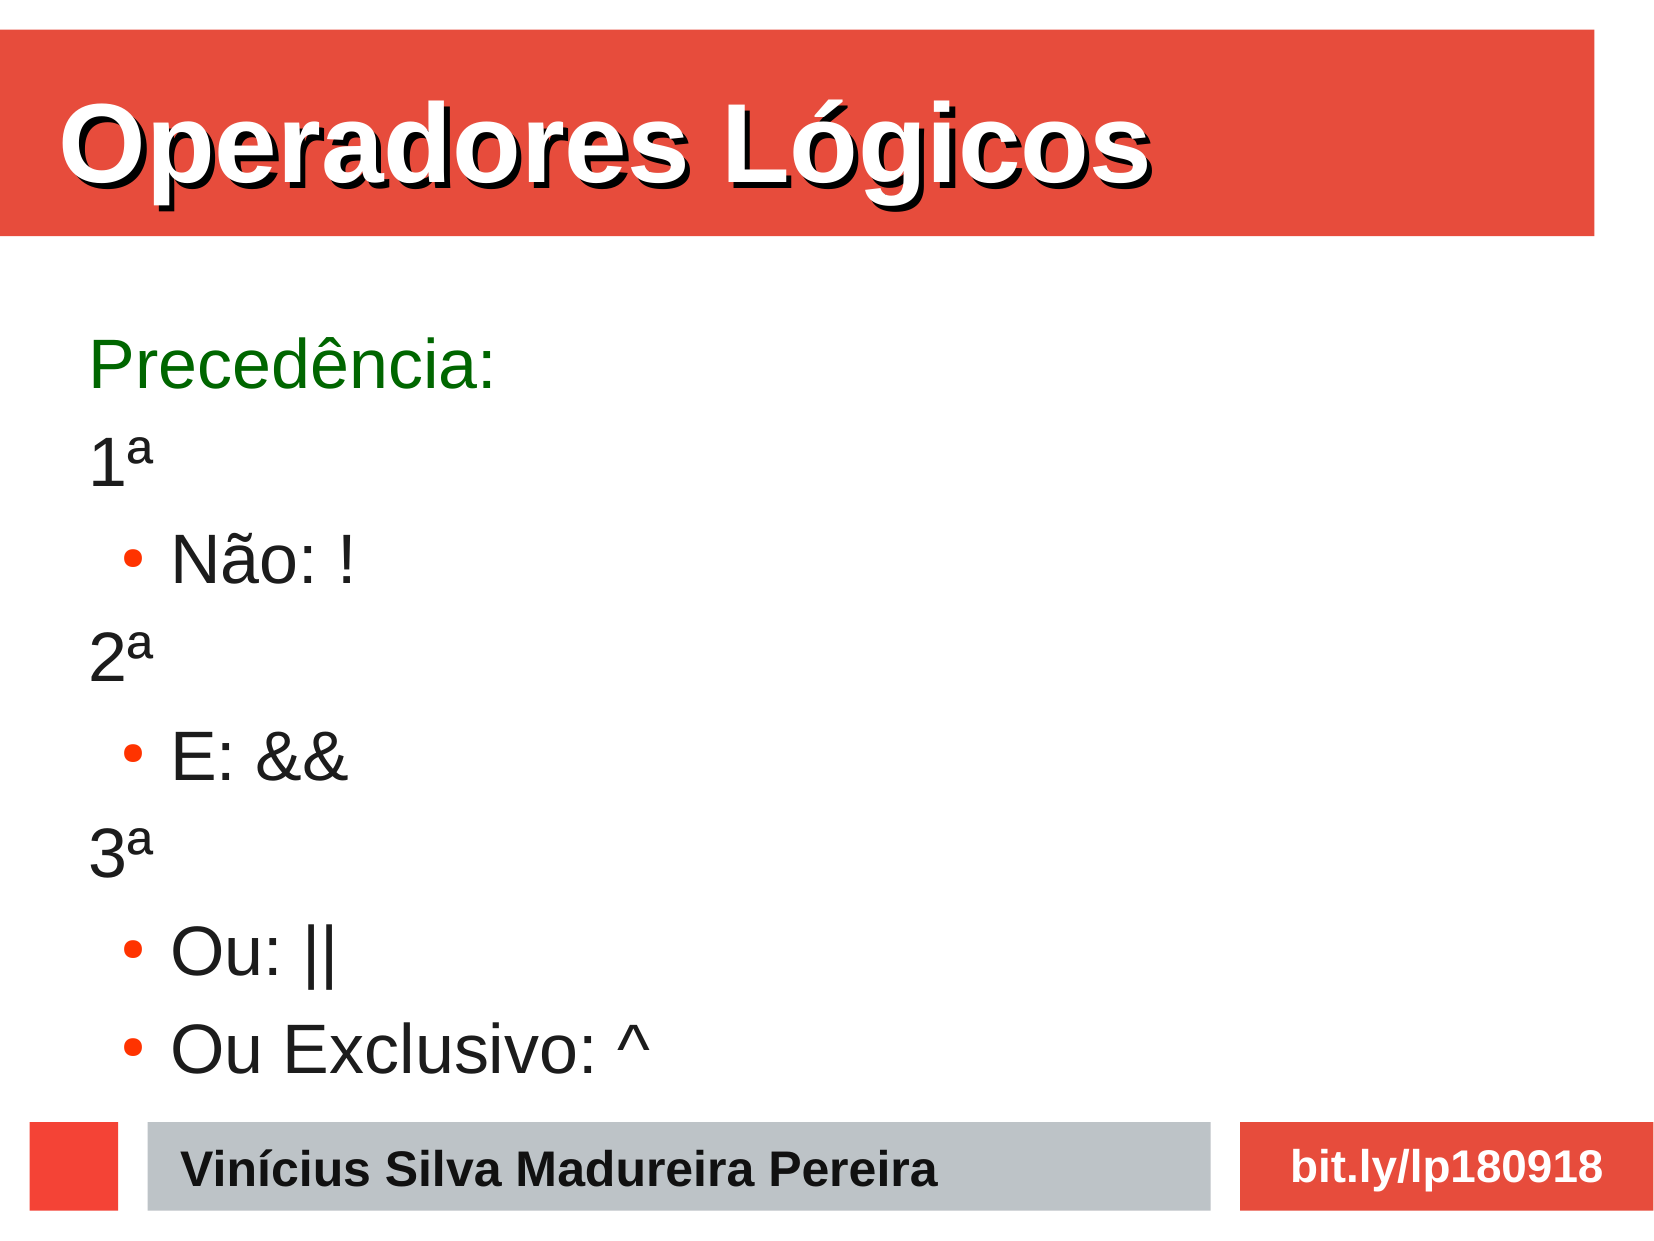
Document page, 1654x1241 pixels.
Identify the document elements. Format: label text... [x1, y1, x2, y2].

list Precedência: 1ª Não: ! 2ª E: && 3ª Ou: || Ou Exclusivo: ^ [59, 324, 1565, 1093]
text_box bit.ly/lp180918 [1228, 1133, 1654, 1205]
title Operadores Lógicos [59, 59, 1595, 207]
text_box Vinícius Silva Madureira Pereira [165, 1133, 1170, 1205]
